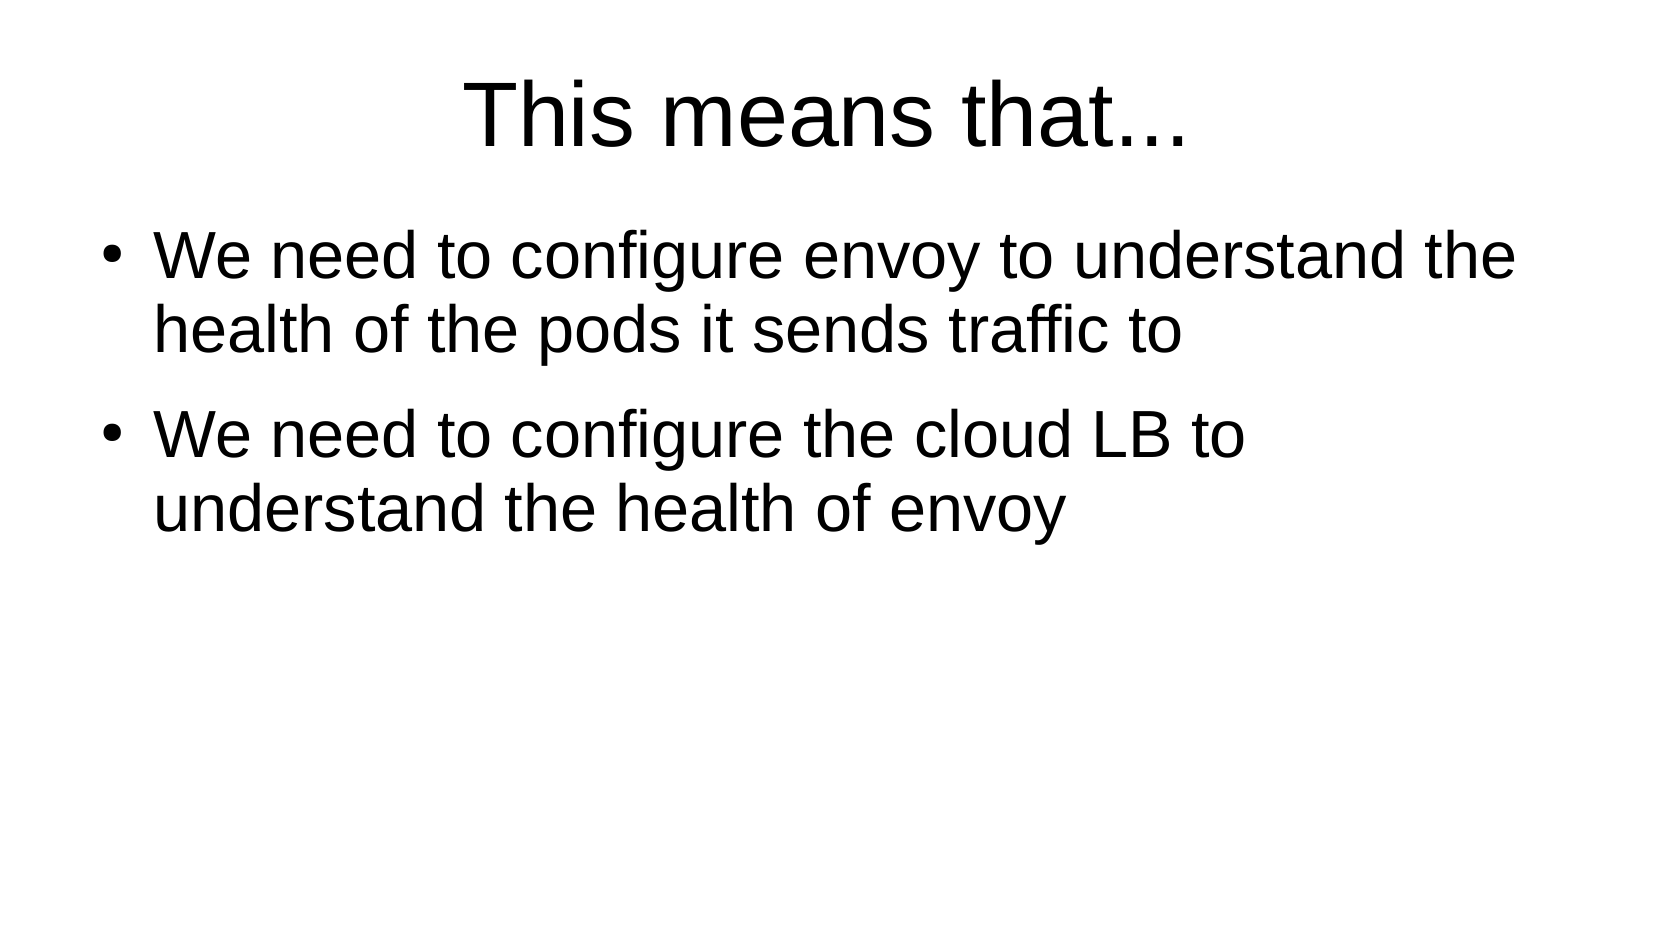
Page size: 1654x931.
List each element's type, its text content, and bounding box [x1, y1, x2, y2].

title This means that... [82, 37, 1571, 193]
list We need to configure envoy to understand the health of the pods it sends traffic to We need to configure the cloud LB to understand the health of envoy [82, 217, 1571, 758]
